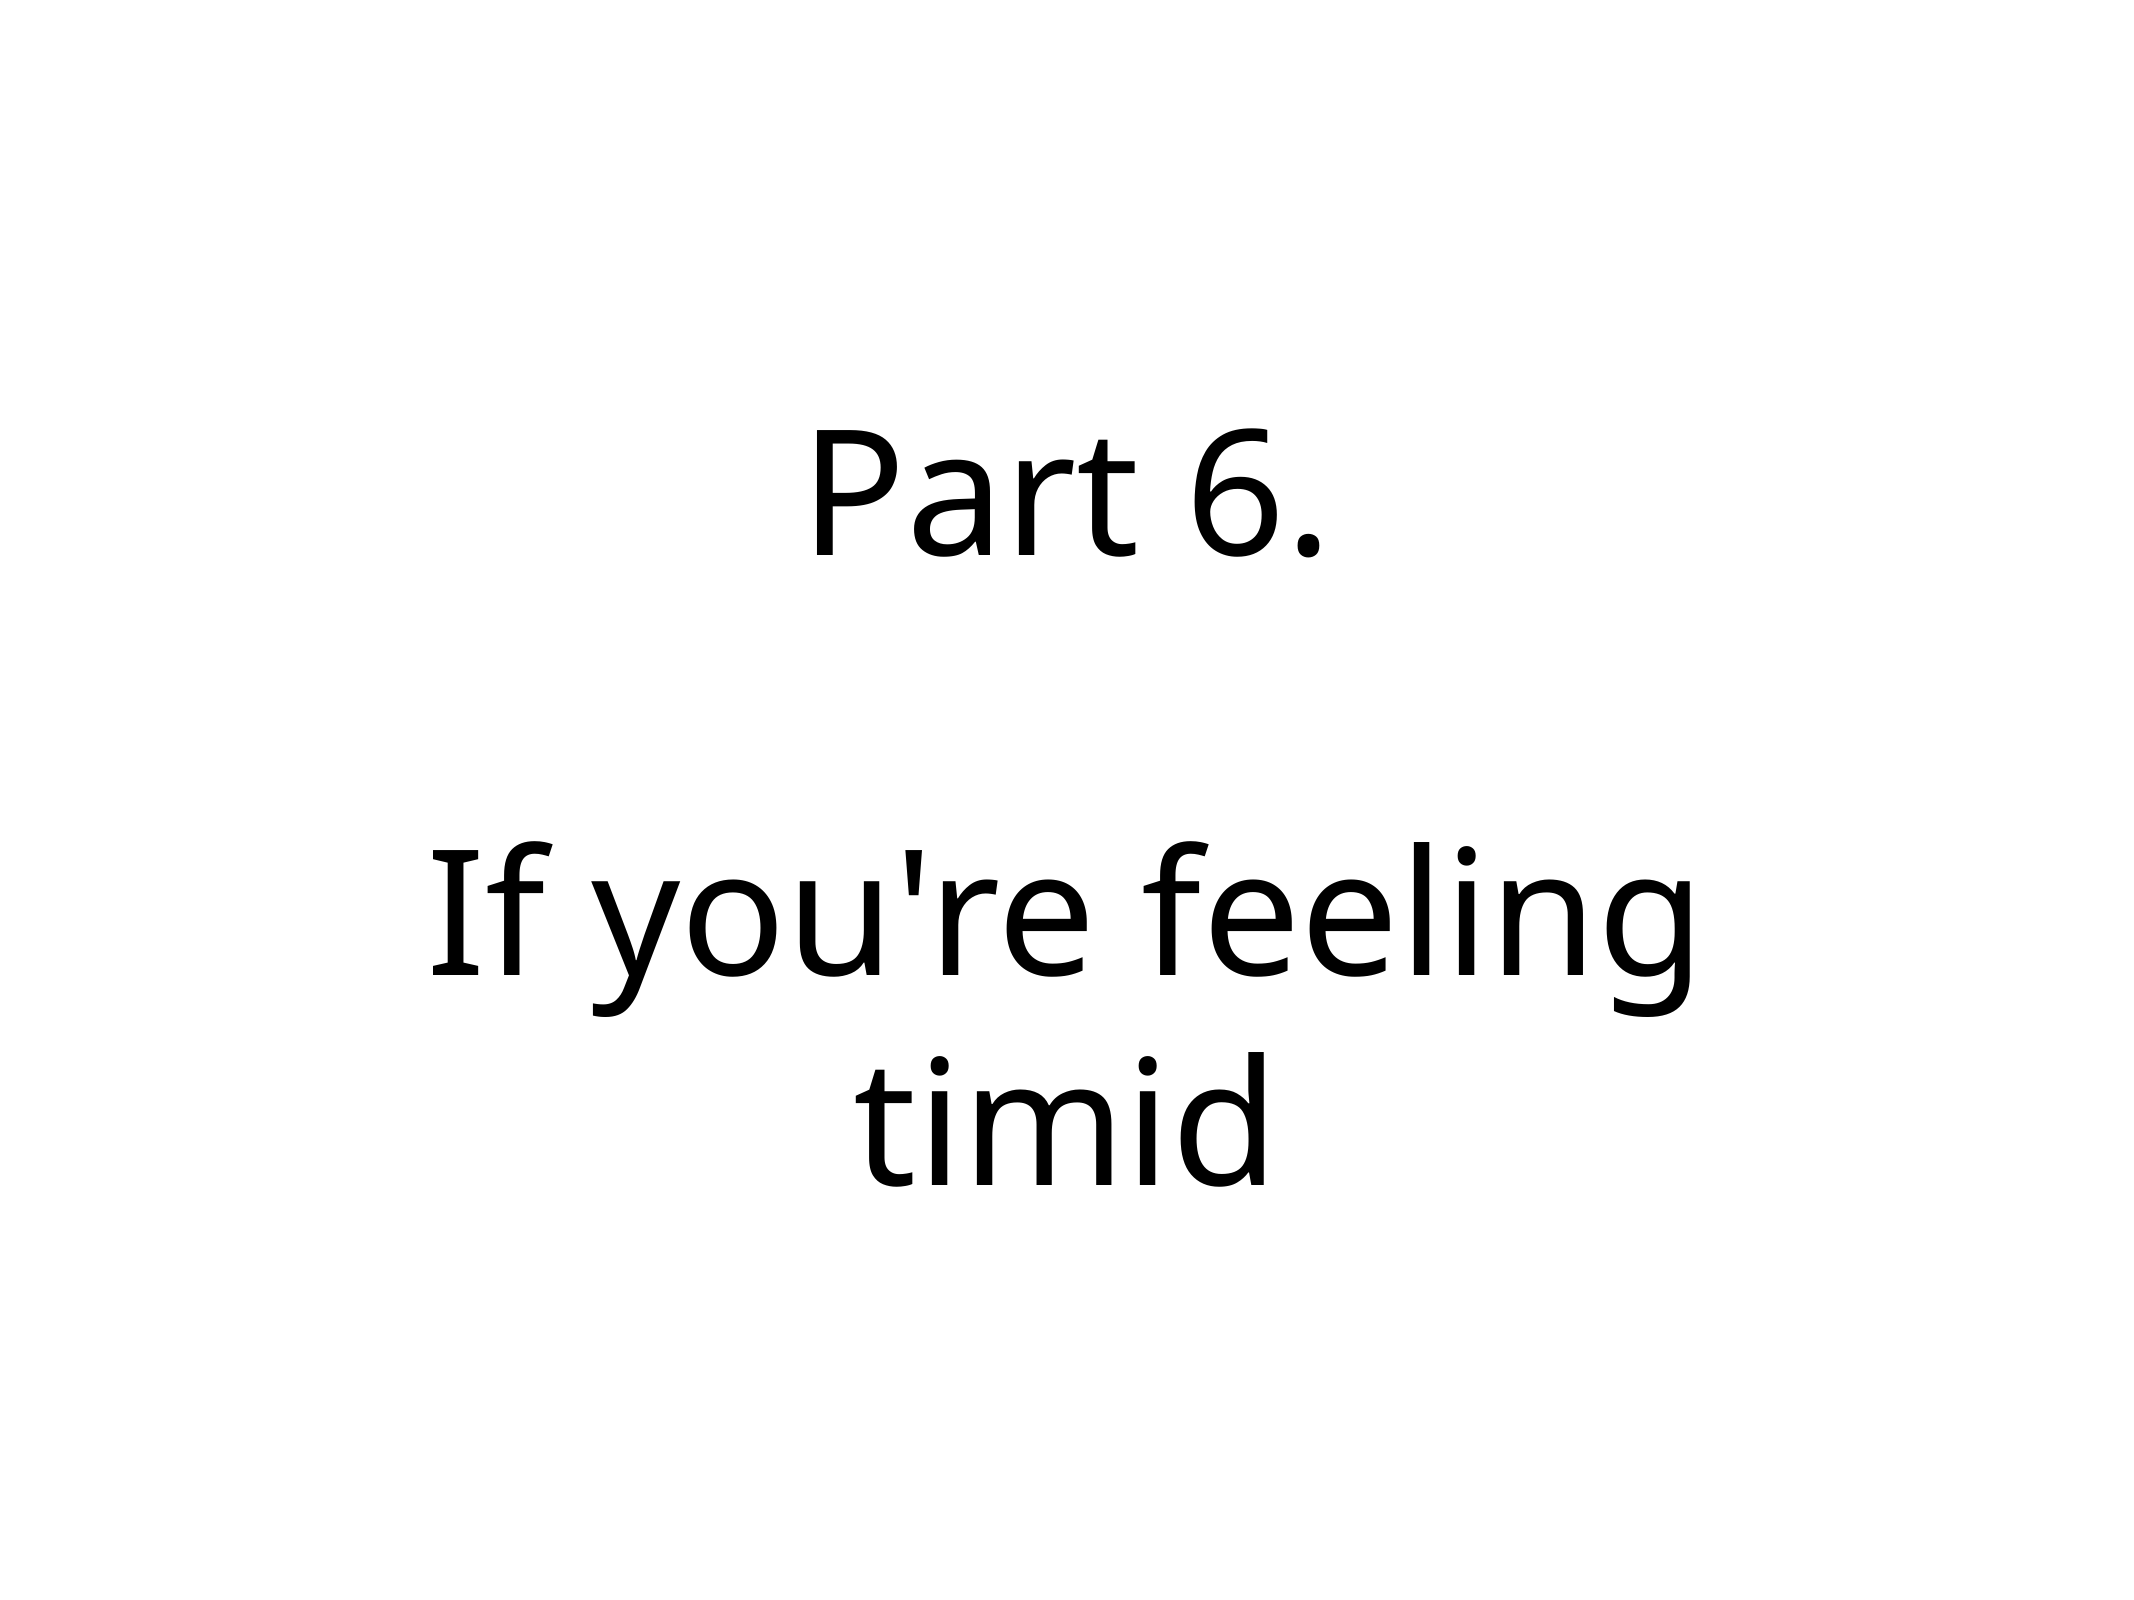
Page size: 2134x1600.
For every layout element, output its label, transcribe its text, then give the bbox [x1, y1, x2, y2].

title Part 6. If you're feeling timid [208, 371, 1925, 1229]
